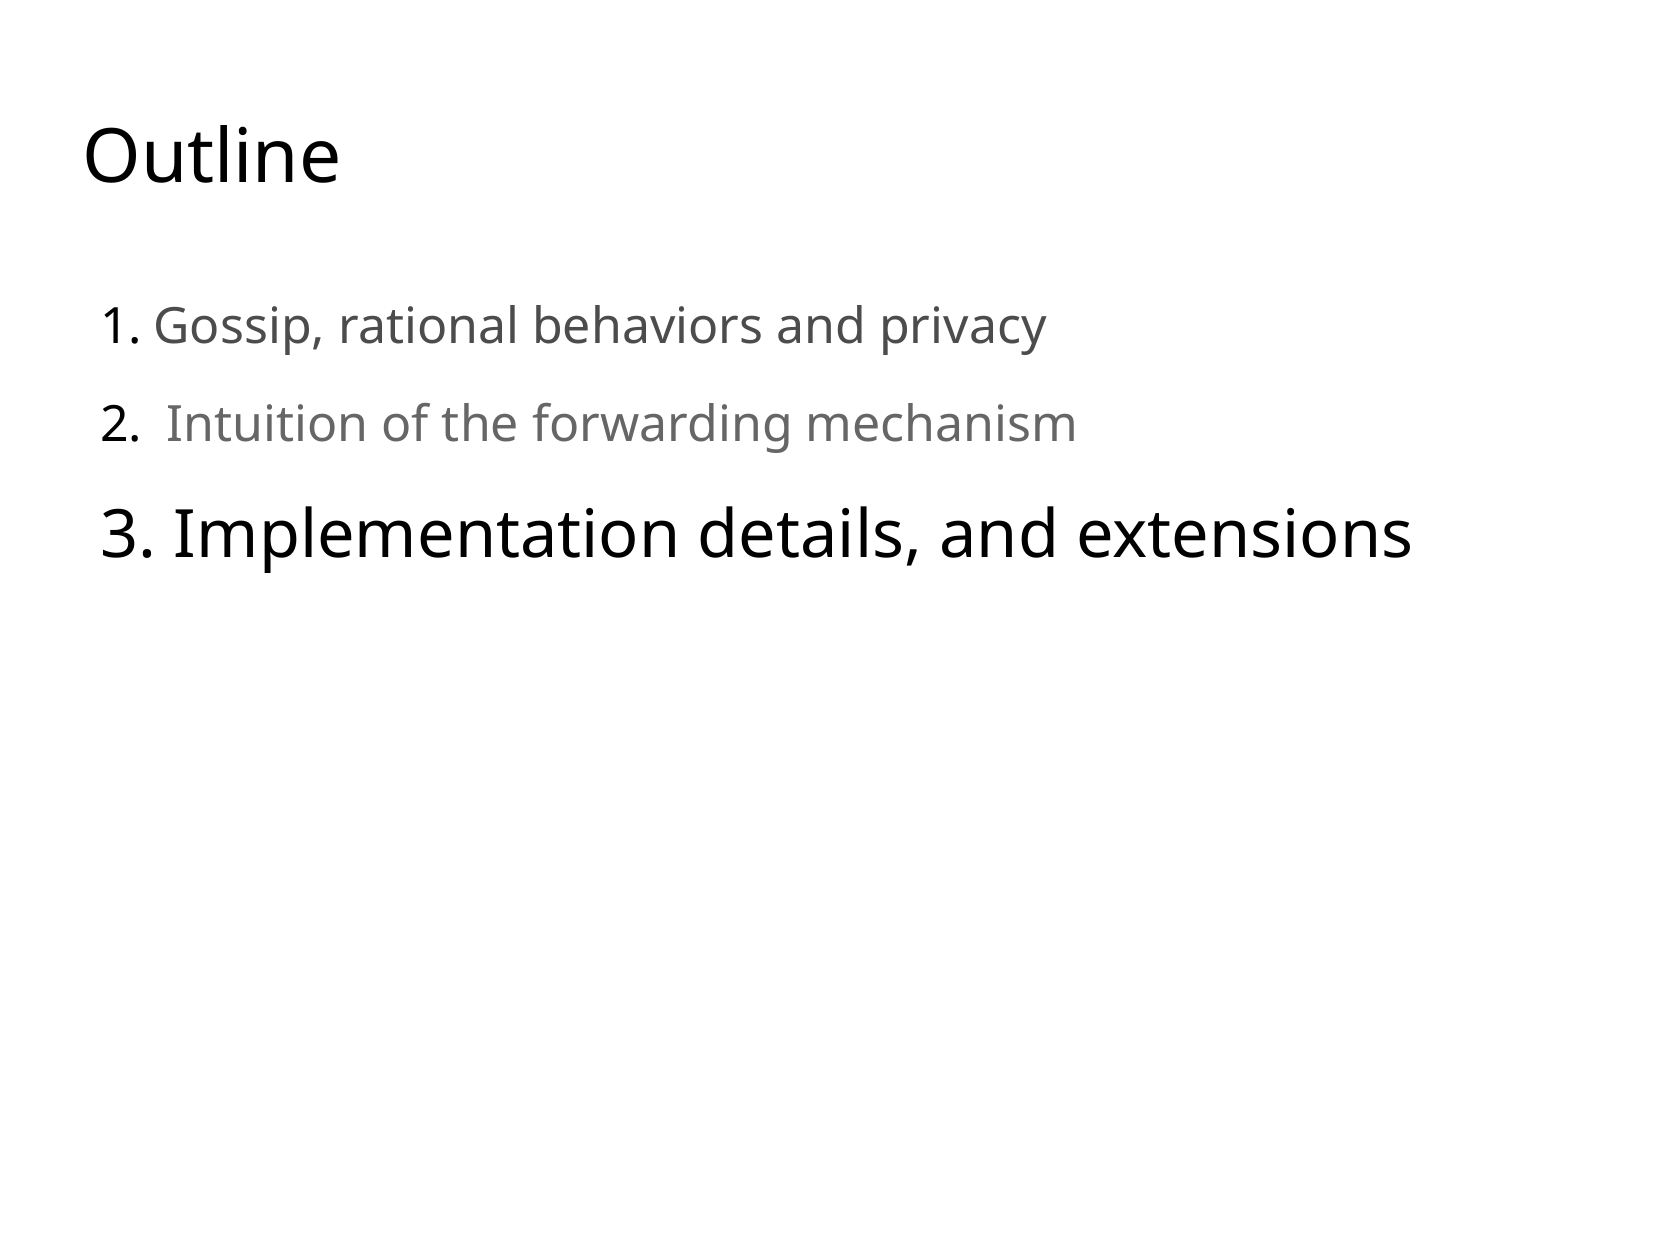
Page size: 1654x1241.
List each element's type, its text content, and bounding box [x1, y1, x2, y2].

title Outline [82, 49, 1571, 257]
list Gossip, rational behaviors and privacy Intuition of the forwarding mechanism Implementation details, and extensions [82, 290, 1538, 1010]
